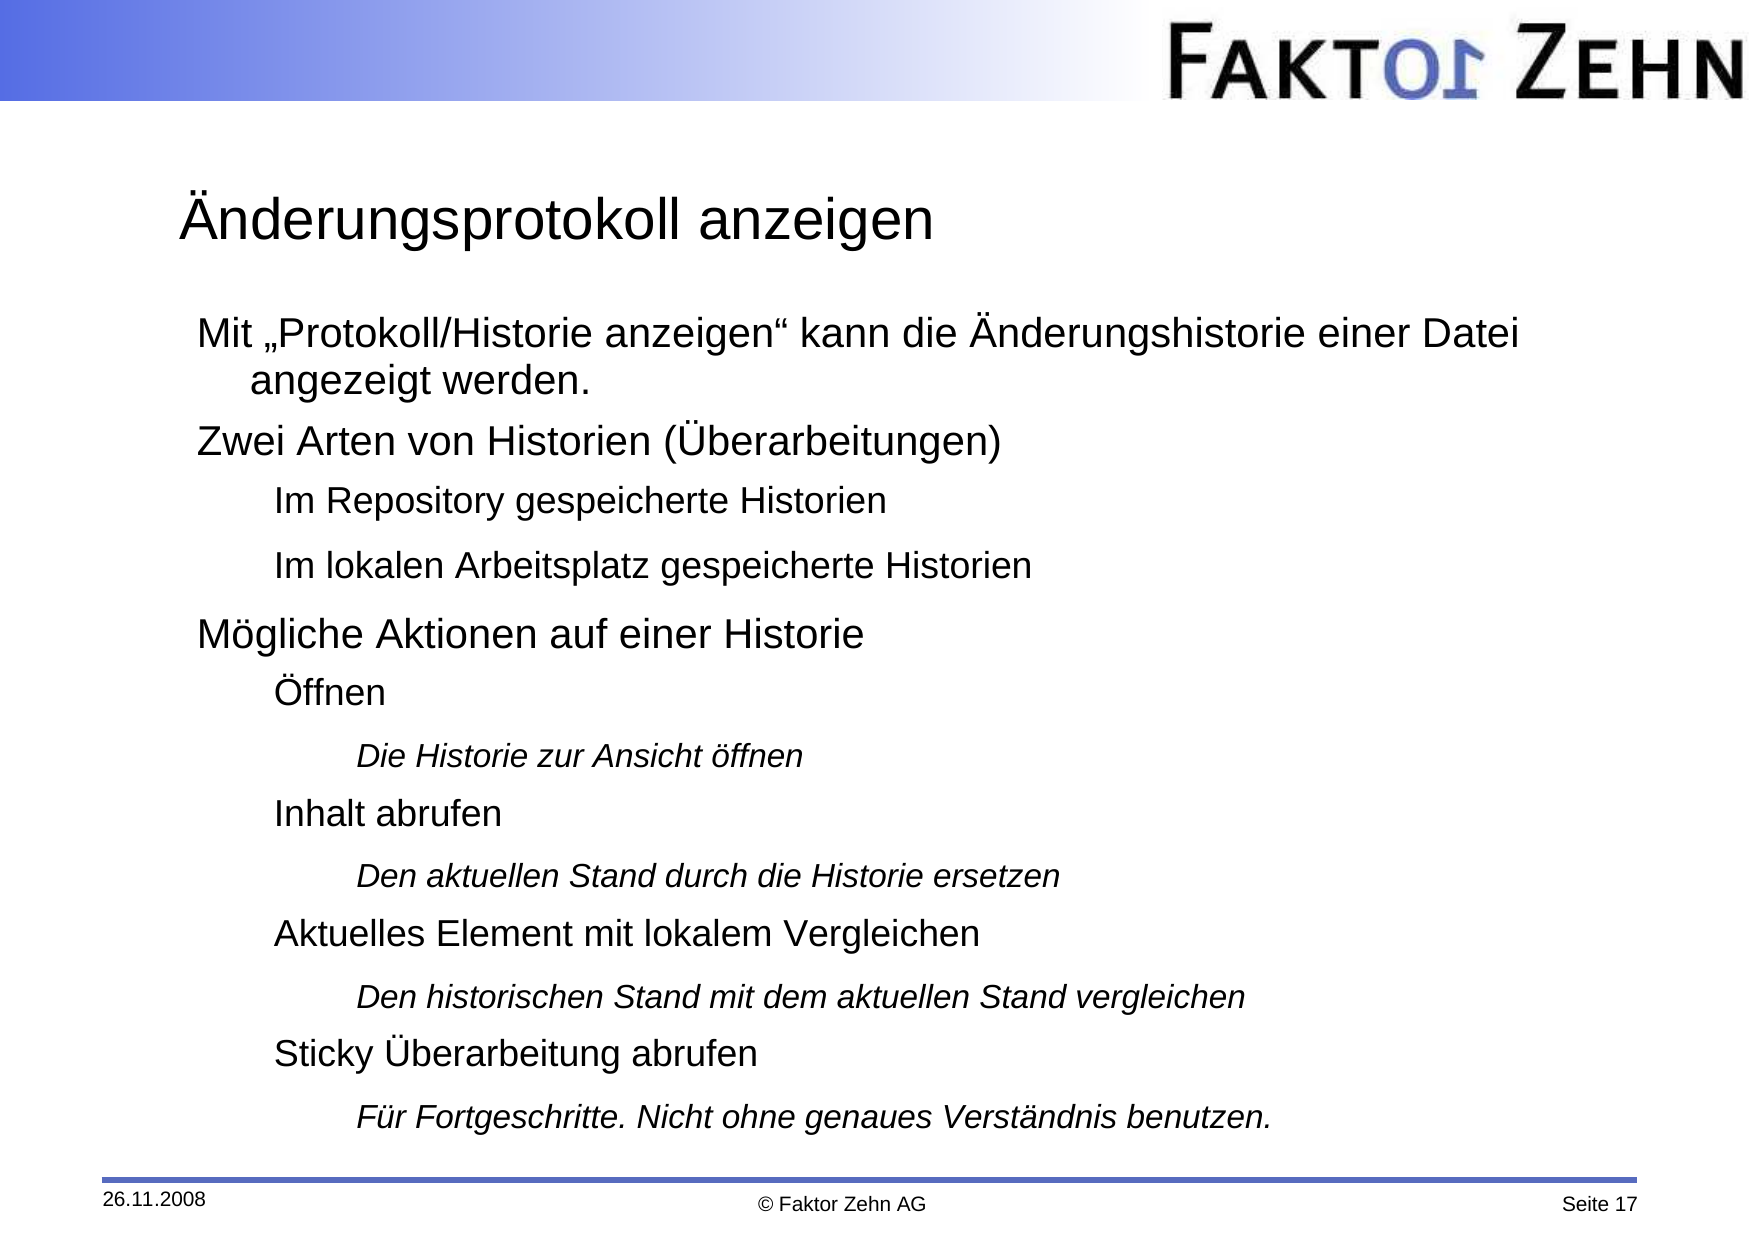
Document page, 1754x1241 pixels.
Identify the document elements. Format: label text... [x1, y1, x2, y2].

title Änderungsprotokoll anzeigen [179, 142, 1576, 296]
picture [1162, 7, 1752, 100]
list Mit „Protokoll/Historie anzeigen“ kann die Änderungshistorie einer Datei angezeigt werden. Zwei Arten von Historien (Überarbeitungen) Im Repository gespeicherte Historien Im lokalen Arbeitsplatz gespeicherte Historien Mögliche Aktionen auf einer Historie Öffnen Die Historie zur Ansicht öffnen Inhalt abrufen Den aktuellen Stand durch die Historie ersetzen Aktuelles Element mit lokalem Vergleichen Den historischen Stand mit dem aktuellen Stand vergleichen Sticky Überarbeitung abrufen Für Fortgeschritte. Nicht ohne genaues Verständnis benutzen. [179, 310, 1576, 1138]
